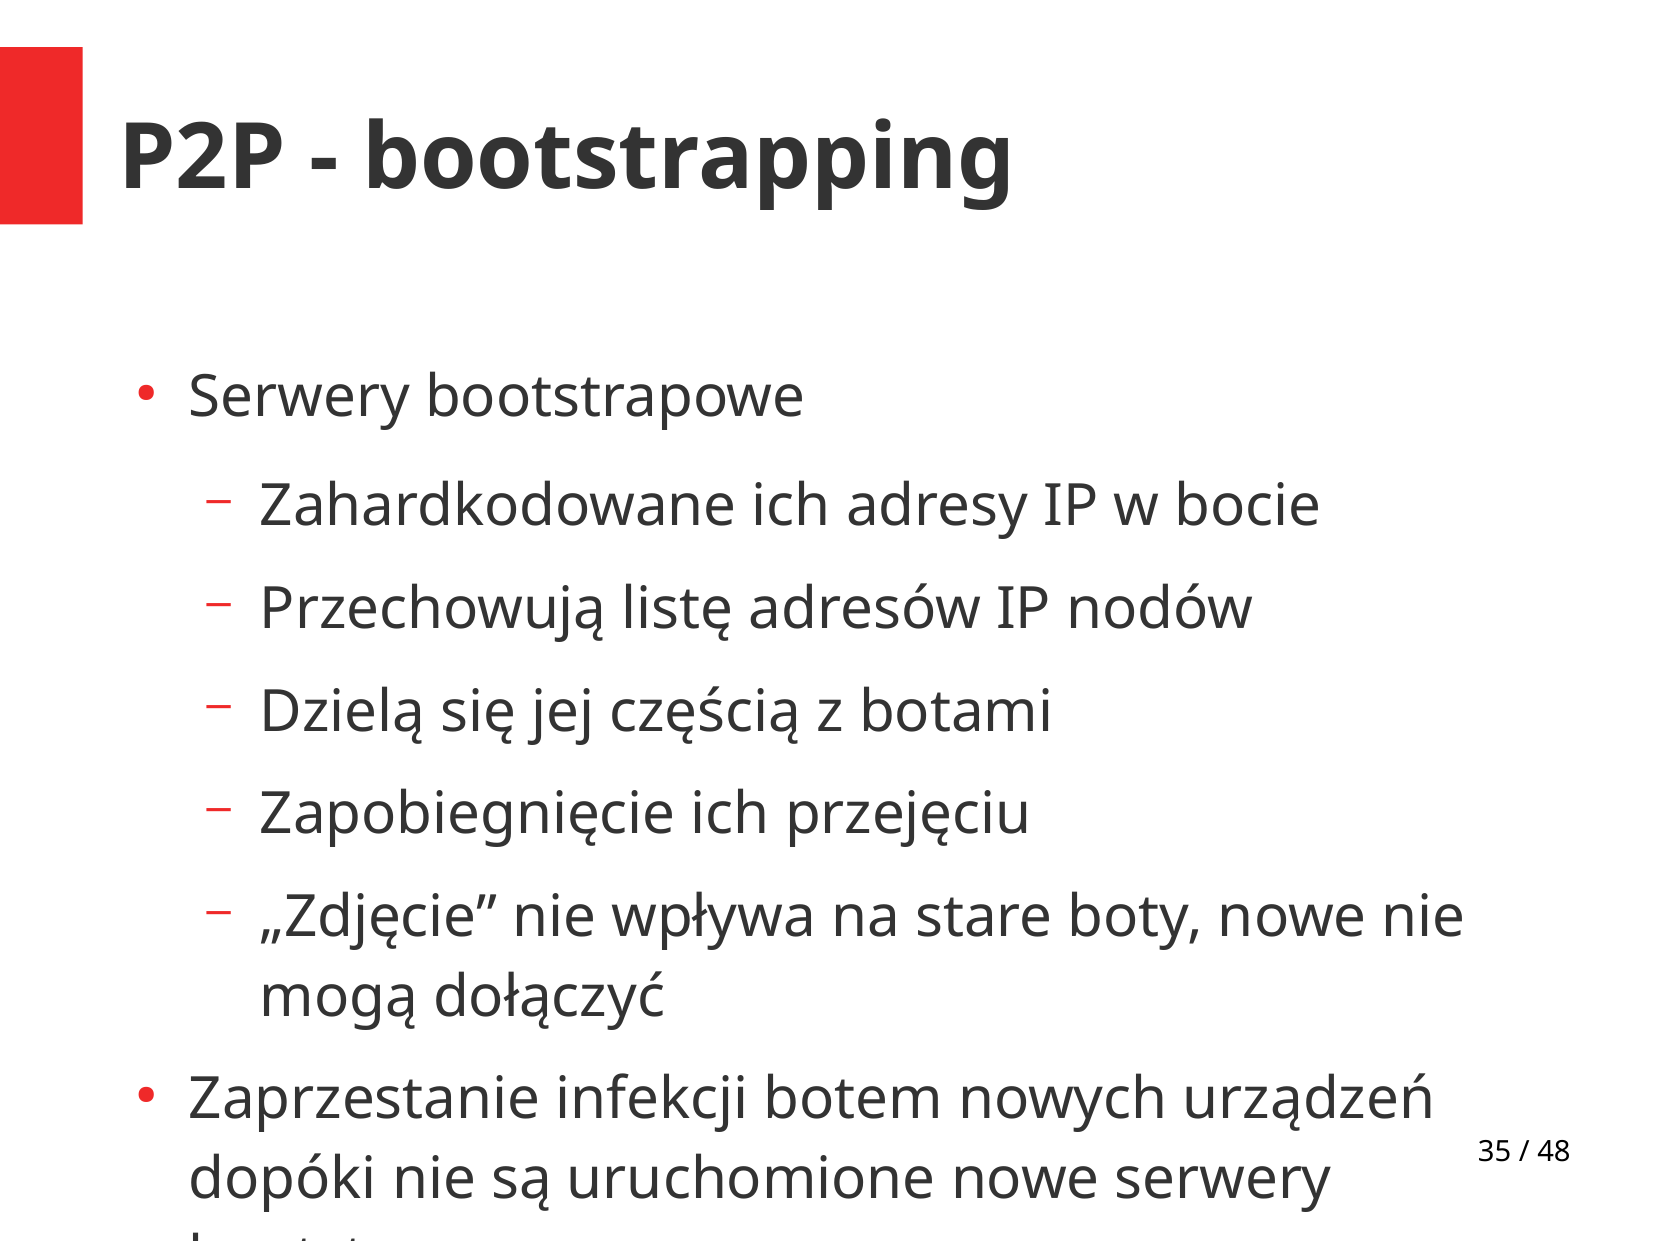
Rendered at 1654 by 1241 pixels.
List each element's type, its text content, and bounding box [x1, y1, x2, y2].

title P2P - bootstrapping [118, 49, 1571, 257]
list Serwery bootstrapowe Zahardkodowane ich adresy IP w bocie Przechowują listę adresów IP nodów Dzielą się jej częścią z botami Zapobiegnięcie ich przejęciu „Zdjęcie” nie wpływa na stare boty, nowe nie mogą dołączyć Zaprzestanie infekcji botem nowych urządzeń dopóki nie są uruchomione nowe serwery bootstrapowe [118, 354, 1536, 1074]
